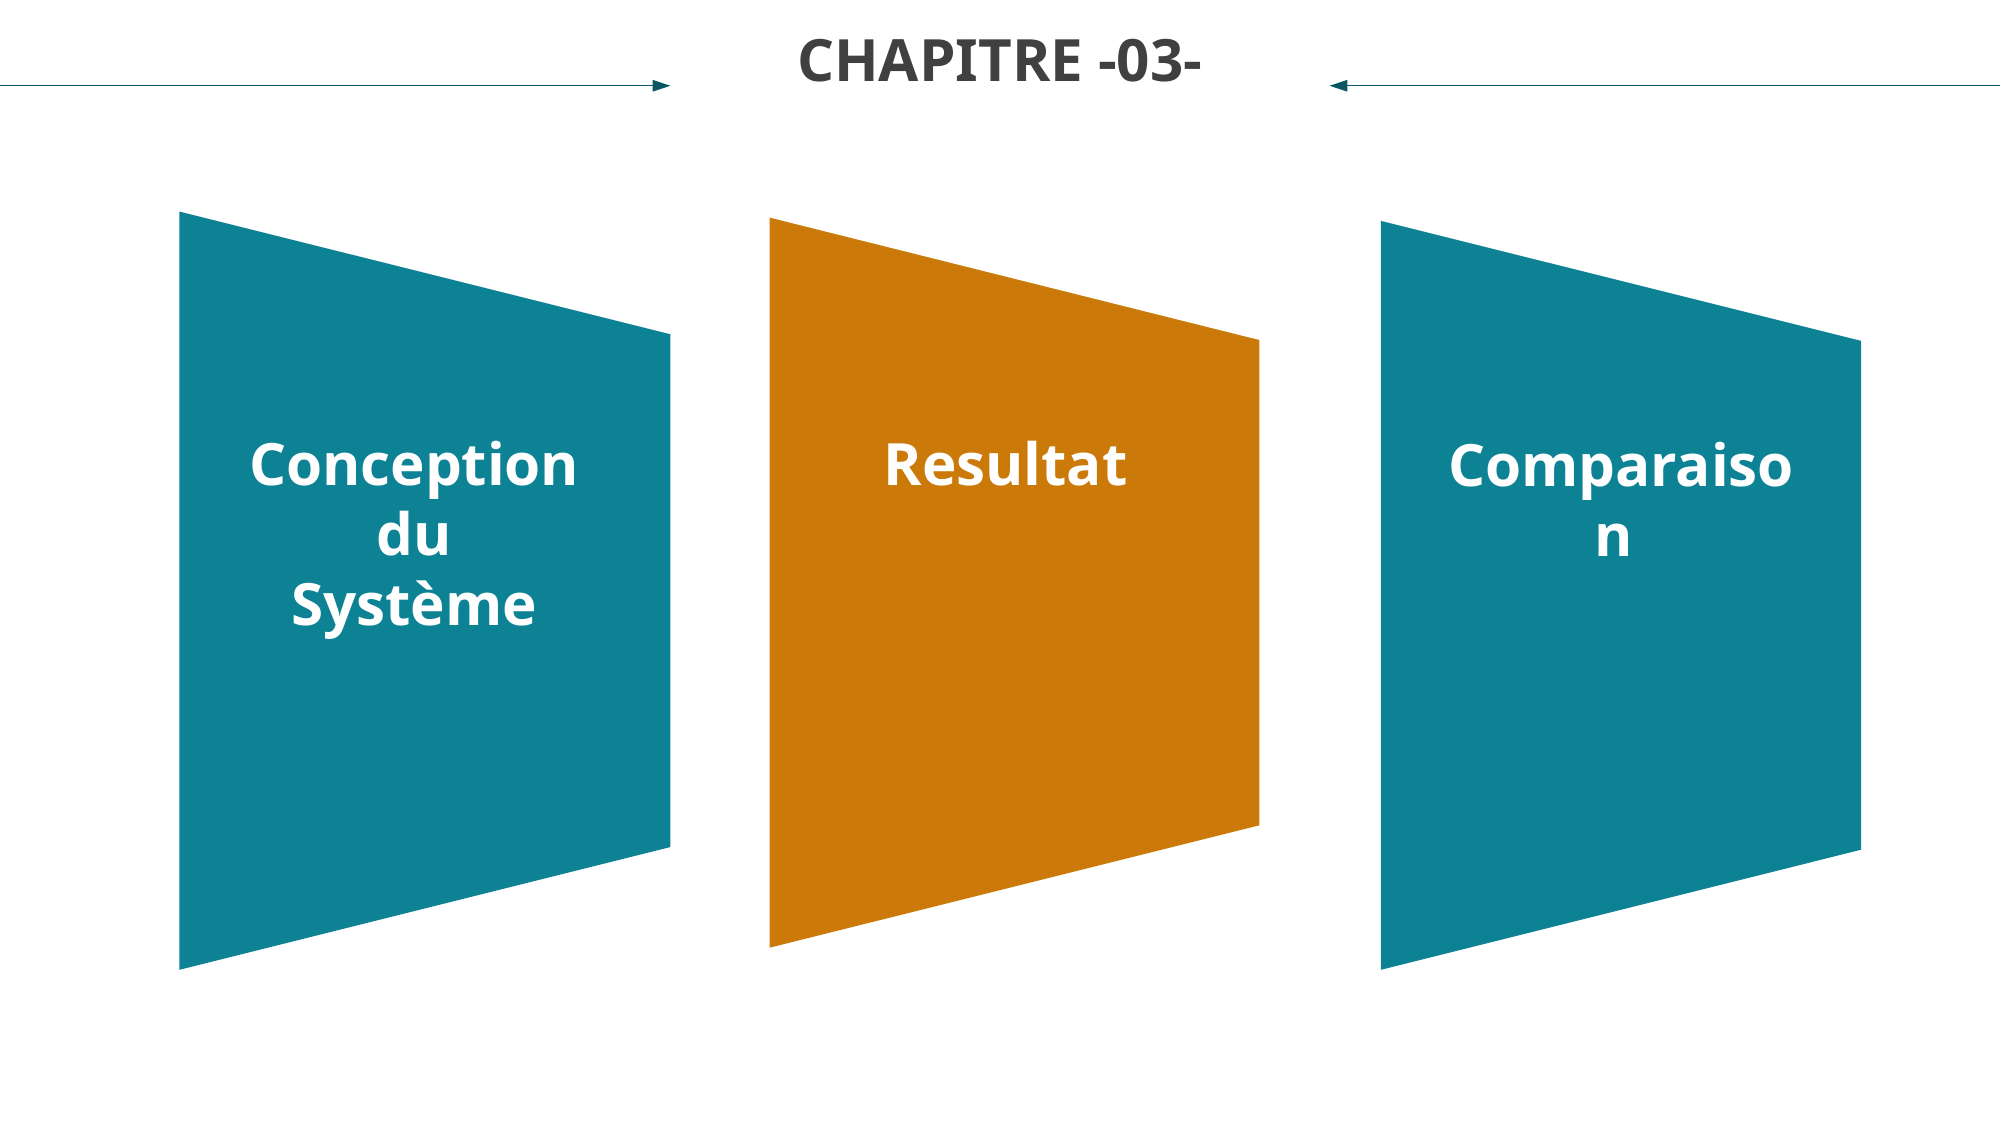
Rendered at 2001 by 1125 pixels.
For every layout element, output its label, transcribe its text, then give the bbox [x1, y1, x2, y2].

text_box CHAPITRE -03- [37, 31, 1963, 159]
text_box Resultat [879, 427, 1132, 497]
text_box Comparaison [1444, 428, 1798, 568]
text_box [769, 217, 1260, 948]
text_box Conception du Système [247, 427, 581, 637]
text_box [179, 211, 671, 970]
text_box [1380, 220, 1862, 970]
